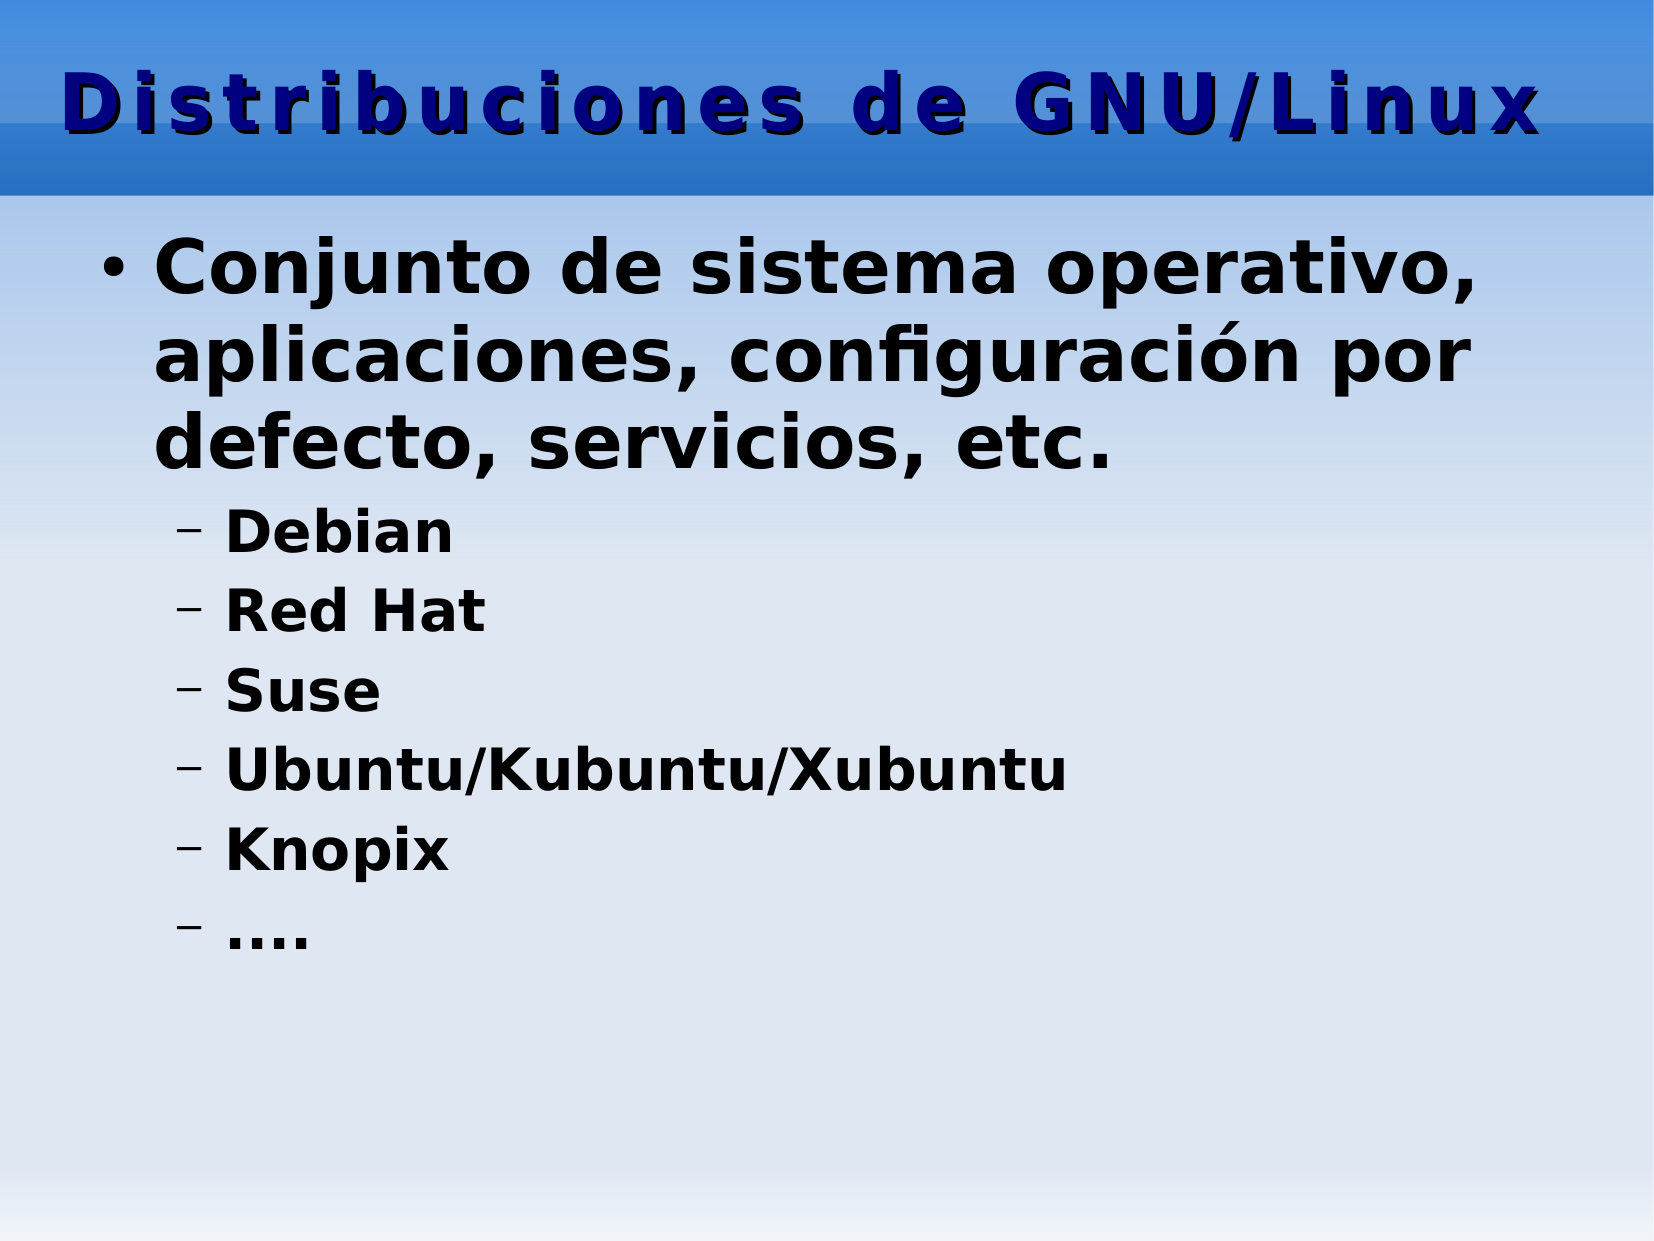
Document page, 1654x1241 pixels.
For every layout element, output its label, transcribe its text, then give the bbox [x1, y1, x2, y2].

title Distribuciones de GNU/Linux [59, 36, 1654, 171]
picture [0, 0, 1654, 1241]
list Conjunto de sistema operativo, aplicaciones, configuración por defecto, servicios, etc. Debian Red Hat Suse Ubuntu/Kubuntu/Xubuntu Knopix .... [82, 224, 1625, 1083]
